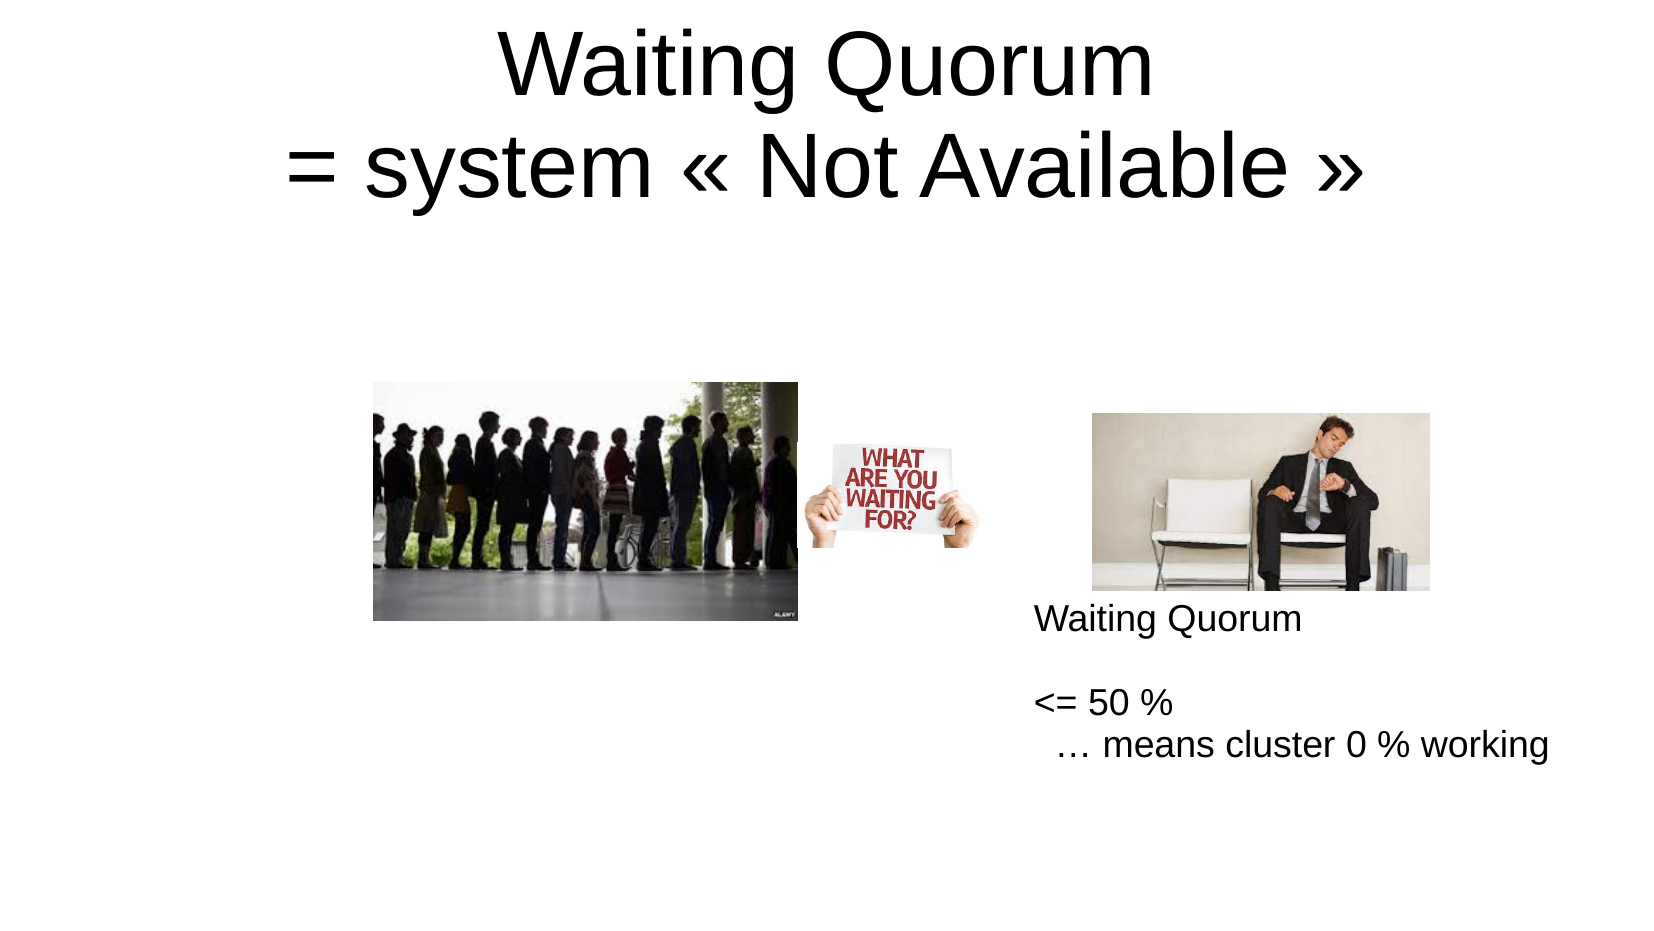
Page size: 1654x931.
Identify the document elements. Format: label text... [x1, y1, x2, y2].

picture [1092, 413, 1430, 590]
picture [373, 382, 985, 621]
title Waiting Quorum = system « Not Available » [82, 12, 1571, 218]
text_box Waiting Quorum <= 50 % … means cluster 0 % working [1019, 590, 1565, 774]
